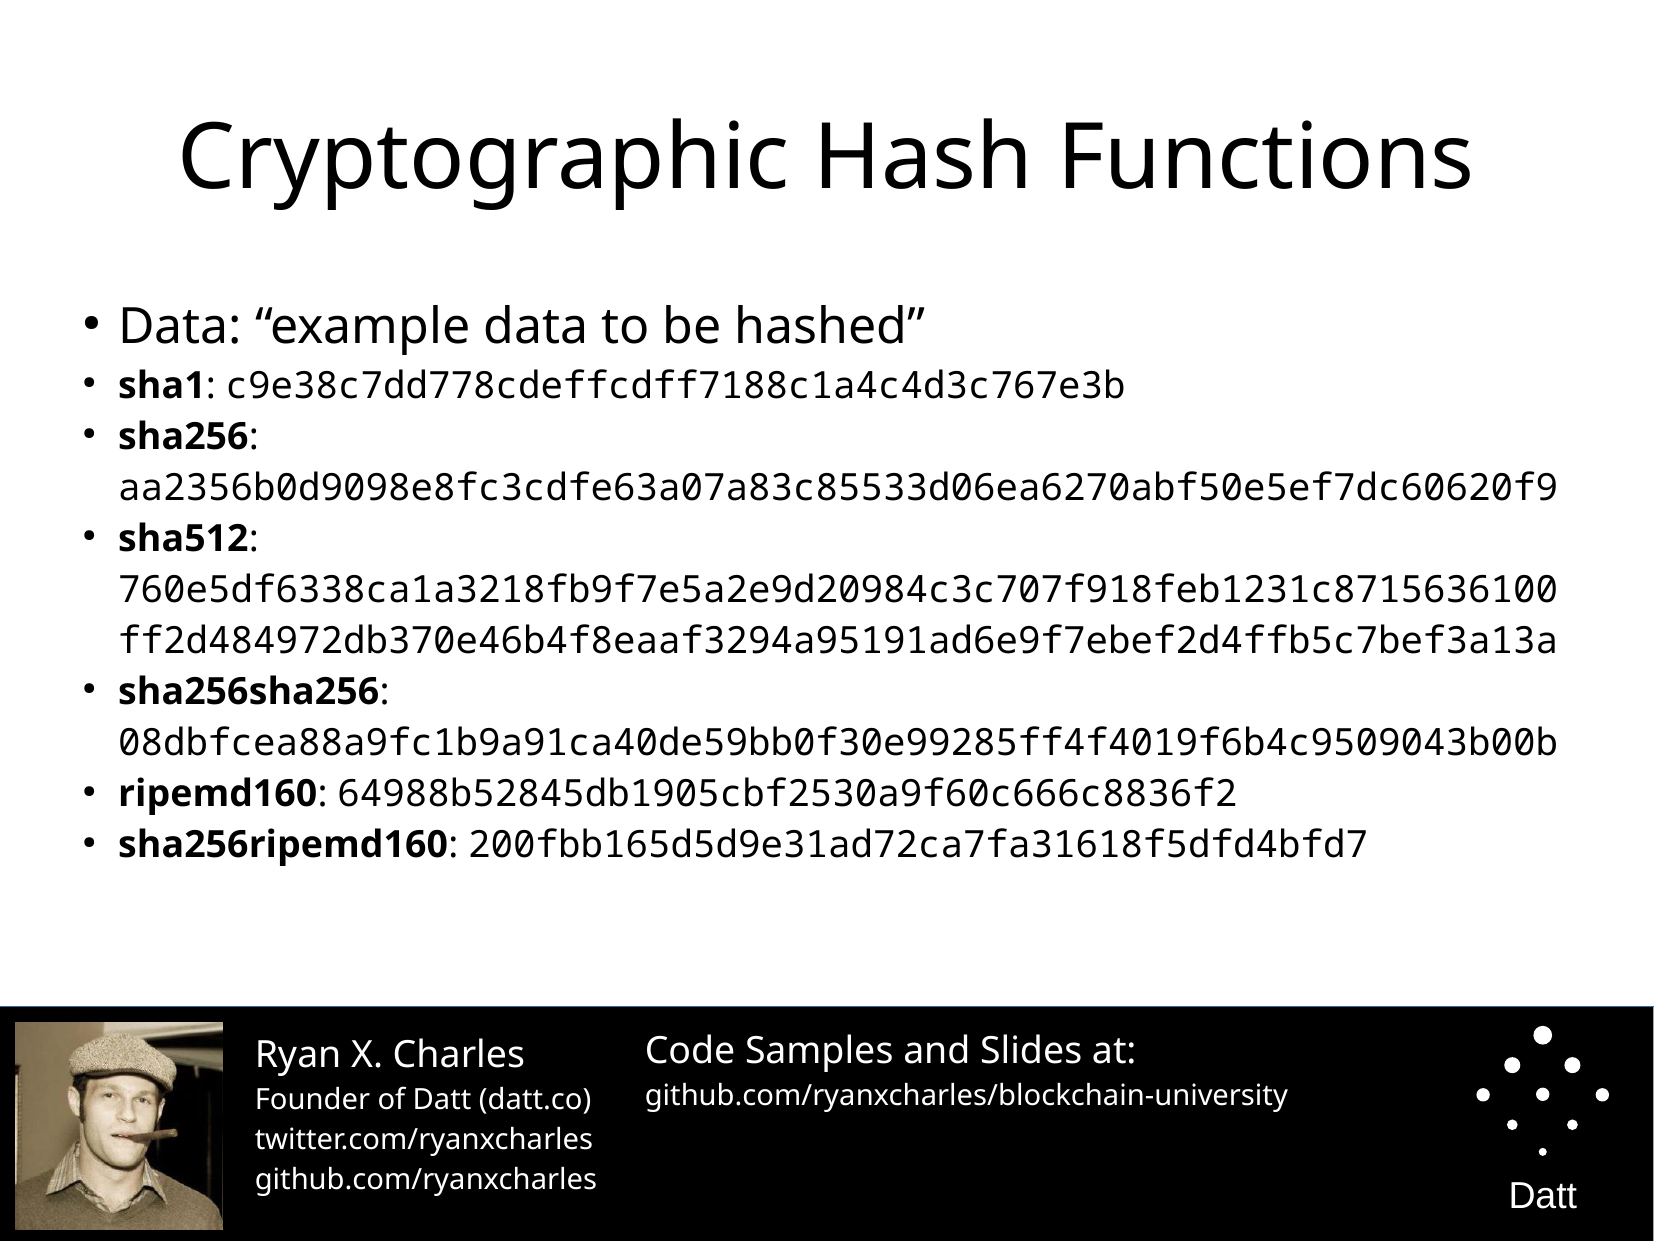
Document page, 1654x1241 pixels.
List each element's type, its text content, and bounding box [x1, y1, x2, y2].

picture [1475, 1023, 1611, 1159]
text_box Ryan X. Charles Founder of Datt (datt.co) twitter.com/ryanxcharles github.com/ryanxcharles [240, 1020, 976, 1241]
text_box Data: “example data to be hashed” sha1: c9e38c7dd778cdeffcdff7188c1a4c4d3c767e3b sha256: aa2356b0d9098e8fc3cdfe63a07a83c85533d06ea6270abf50e5ef7dc60620f9 sha512: 760e5df6338ca1a3218fb9f7e5a2e9d20984c3c707f918feb1231c8715636100ff2d484972db370e46b4f8eaaf3294a95191ad6e9f7ebef2d4ffb5c7bef3a13a sha256sha256: 08dbfcea88a9fc1b9a91ca40de59bb0f30e99285ff4f4019f6b4c9509043b00b ripemd160: 64988b52845db1905cbf2530a9f60c666c8836f2 sha256ripemd160: 200fbb165d5d9e31ad72ca7fa31618f5dfd4bfd7 [82, 290, 1571, 1010]
picture [15, 1022, 223, 1231]
text_box [0, 1006, 1654, 1241]
text_box Code Samples and Slides at: github.com/ryanxcharles/blockchain-university [630, 1015, 1403, 1156]
text_box Datt [1452, 1167, 1633, 1241]
title Cryptographic Hash Functions [82, 49, 1571, 257]
